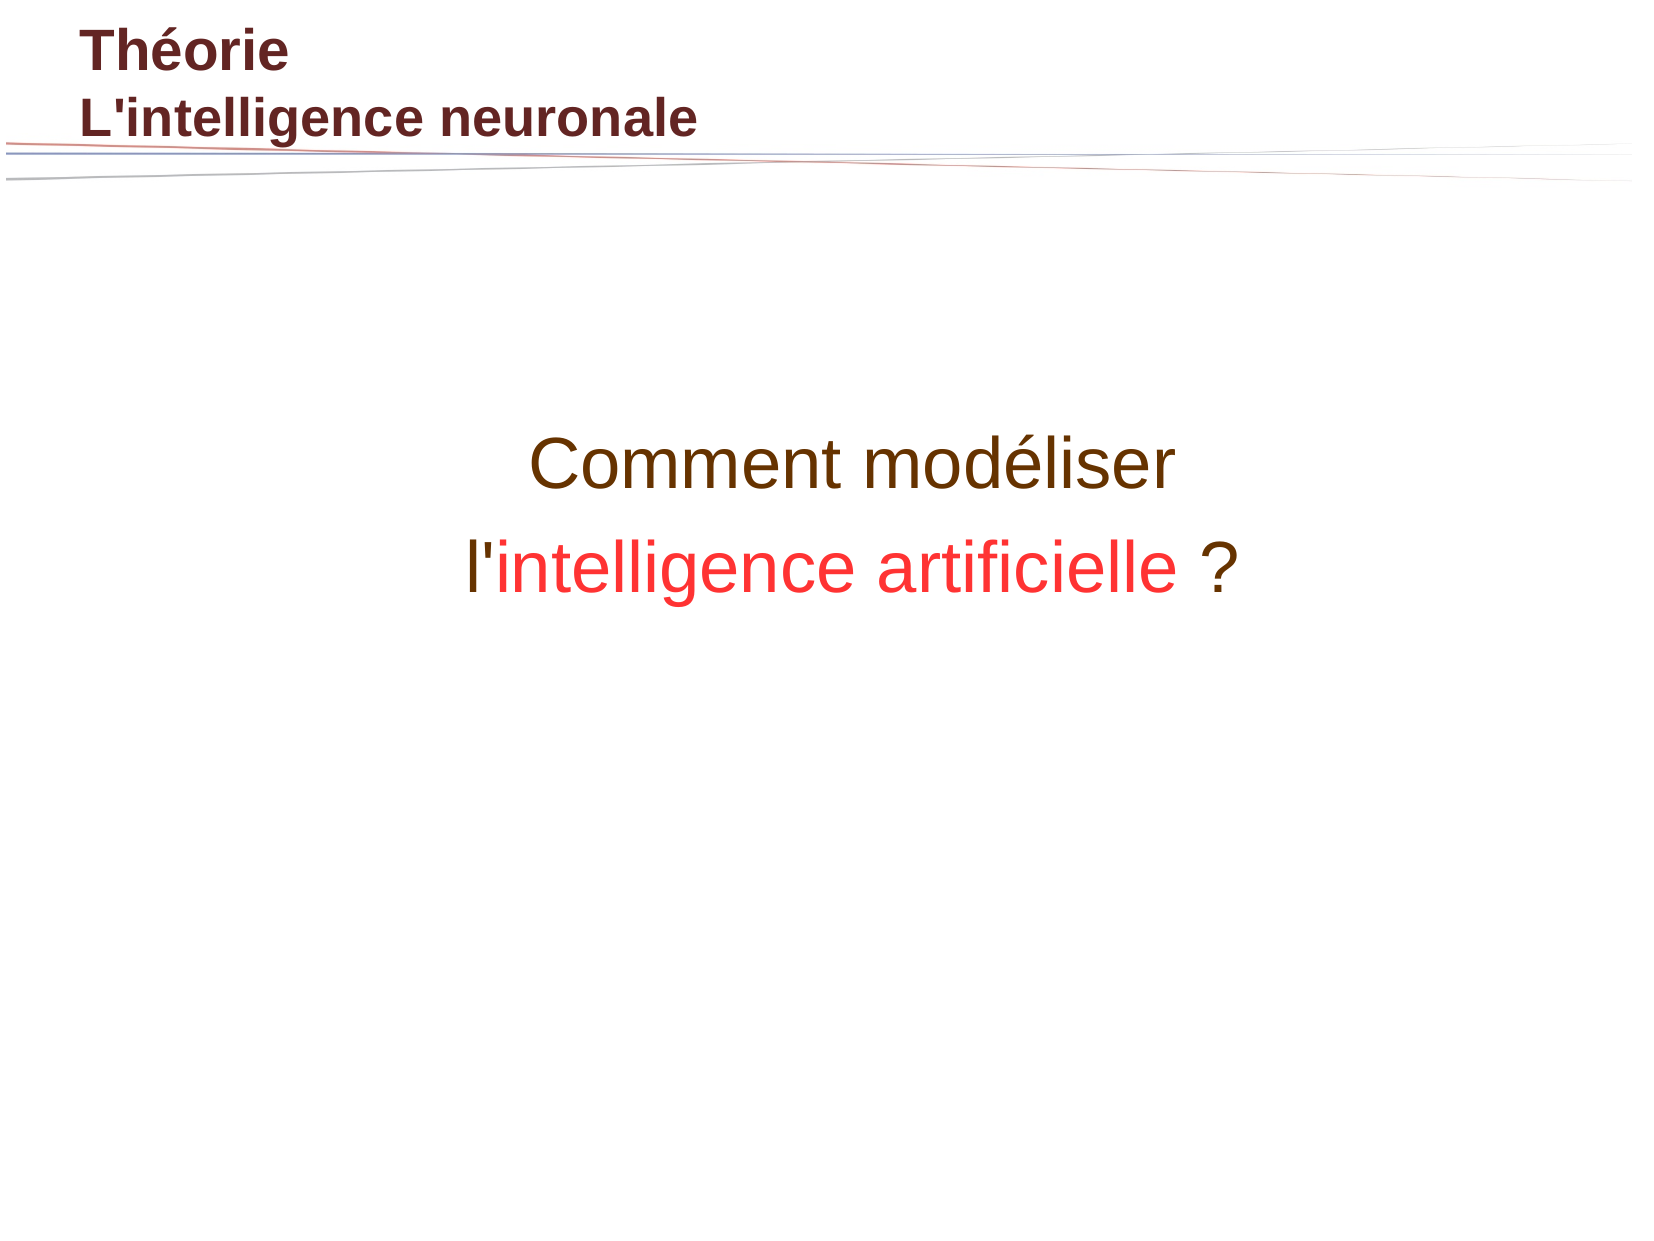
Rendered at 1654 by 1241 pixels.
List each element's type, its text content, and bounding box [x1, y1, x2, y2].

list Comment modéliser l'intelligence artificielle ? [82, 414, 1571, 609]
title Théorie L'intelligence neuronale [0, 11, 780, 130]
picture [6, 133, 1632, 208]
